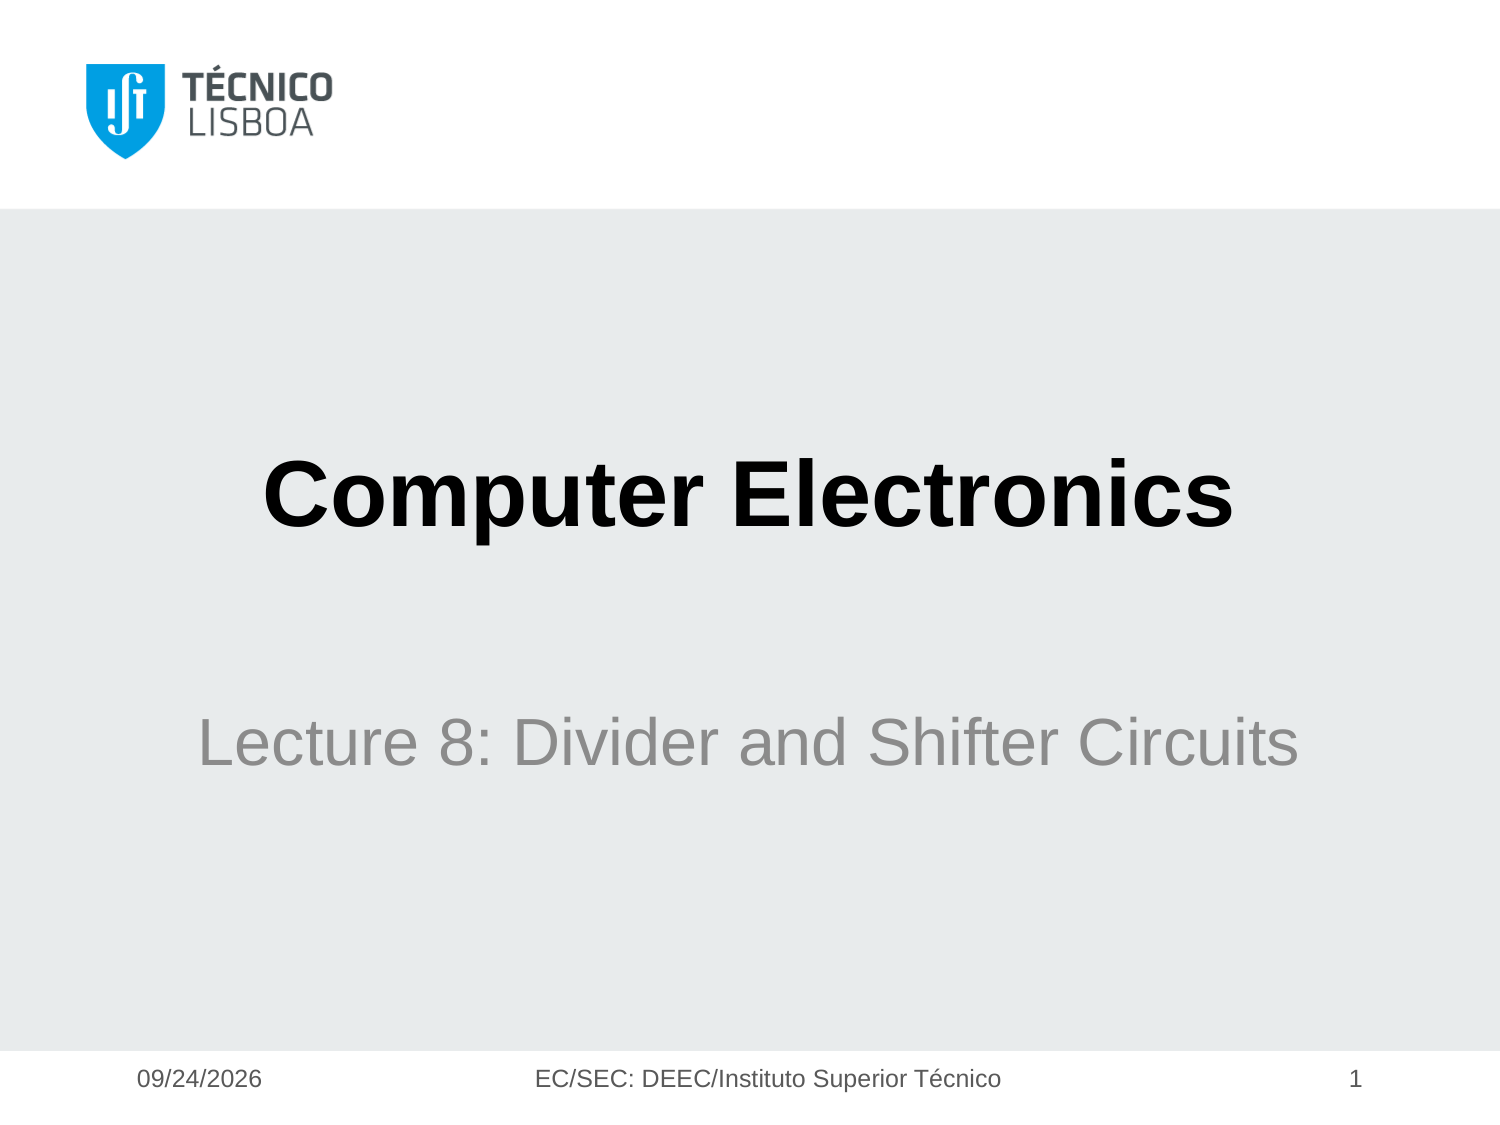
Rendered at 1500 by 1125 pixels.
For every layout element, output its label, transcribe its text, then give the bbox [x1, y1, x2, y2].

footer EC/SEC: DEEC/Instituto Superior Técnico [512, 1052, 1032, 1103]
title Computer Electronics [121, 322, 1378, 655]
picture [0, 0, 1500, 1125]
slide_number 10/30/2018 [121, 1052, 425, 1103]
slide_number 1 [1077, 1052, 1378, 1103]
subtitle Lecture 8: Divider and Shifter Circuits [121, 691, 1378, 894]
